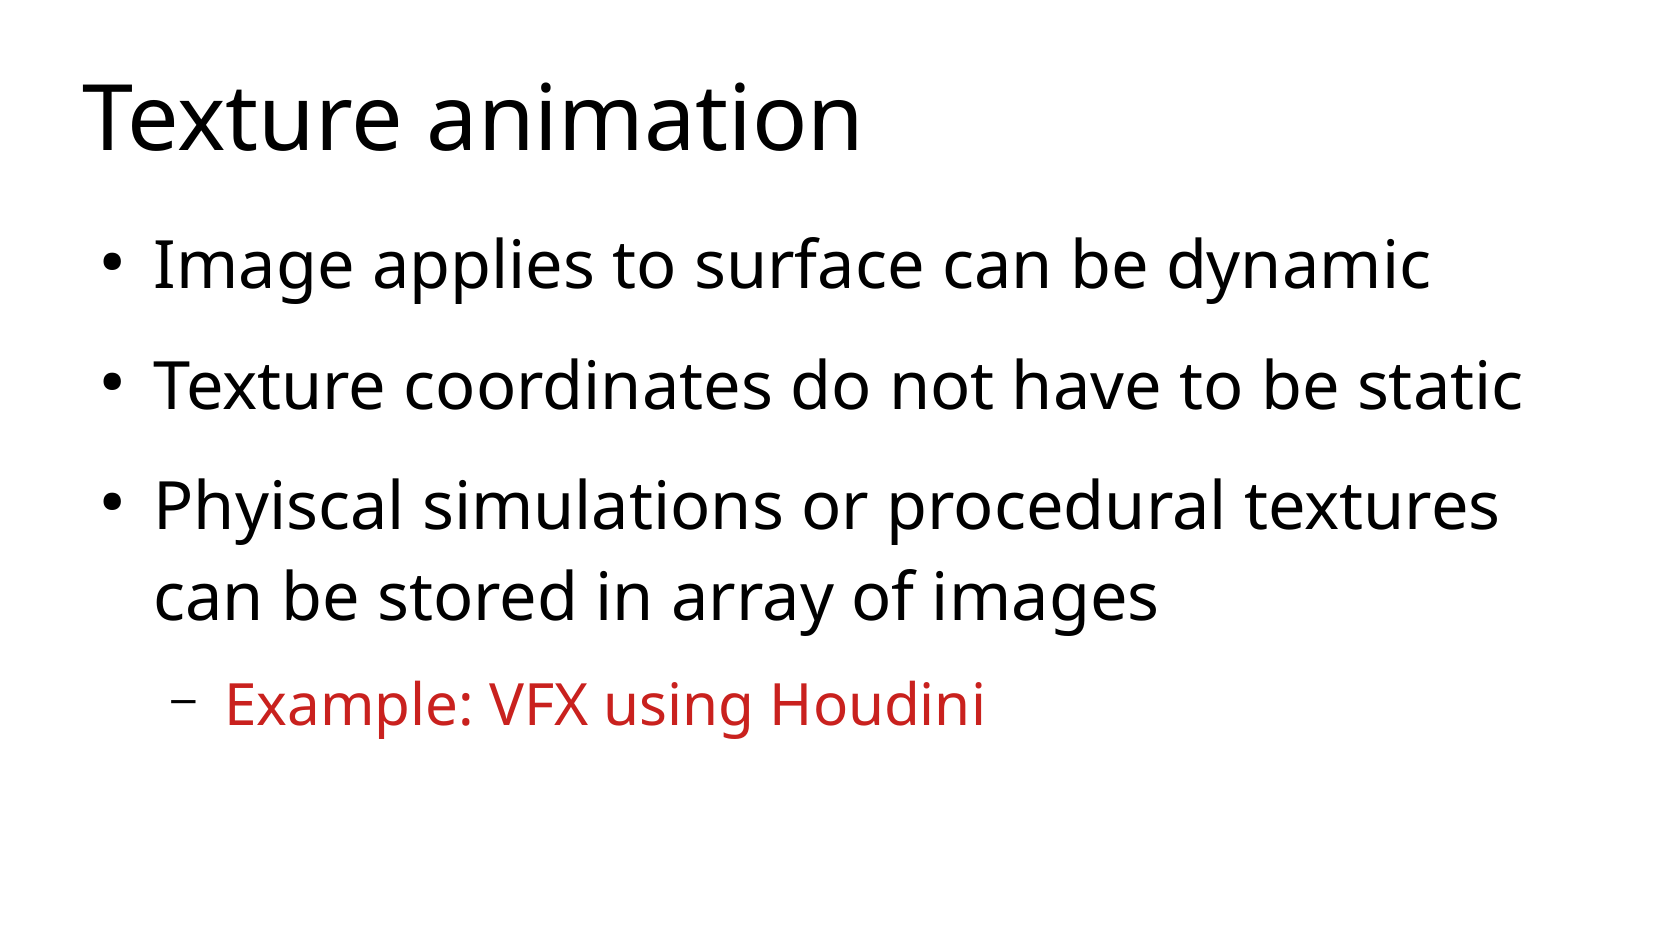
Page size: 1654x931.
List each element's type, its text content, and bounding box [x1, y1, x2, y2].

title Texture animation [82, 37, 1571, 193]
list Image applies to surface can be dynamic Texture coordinates do not have to be static Phyiscal simulations or procedural textures can be stored in array of images Example: VFX using Houdini [82, 217, 1571, 758]
